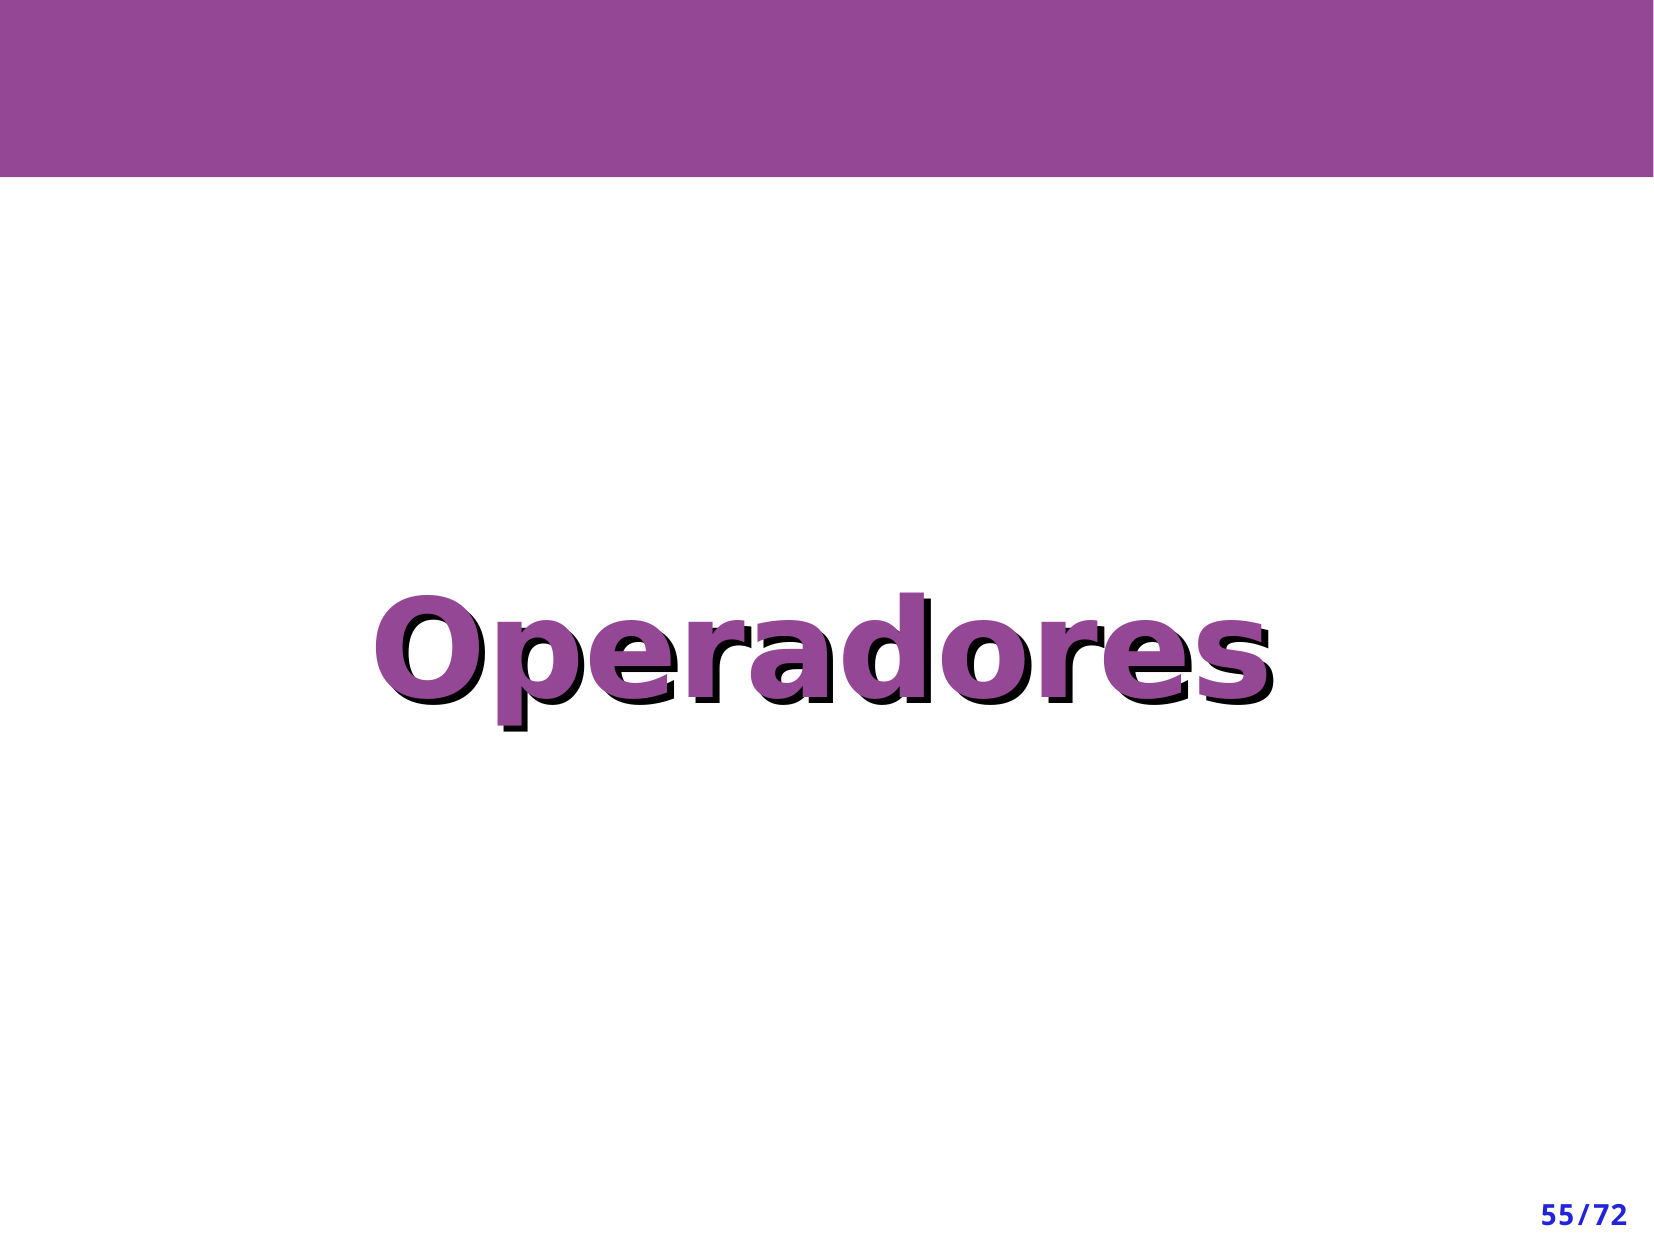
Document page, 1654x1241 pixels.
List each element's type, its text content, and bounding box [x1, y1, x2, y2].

text_box Operadores [354, 562, 1300, 740]
